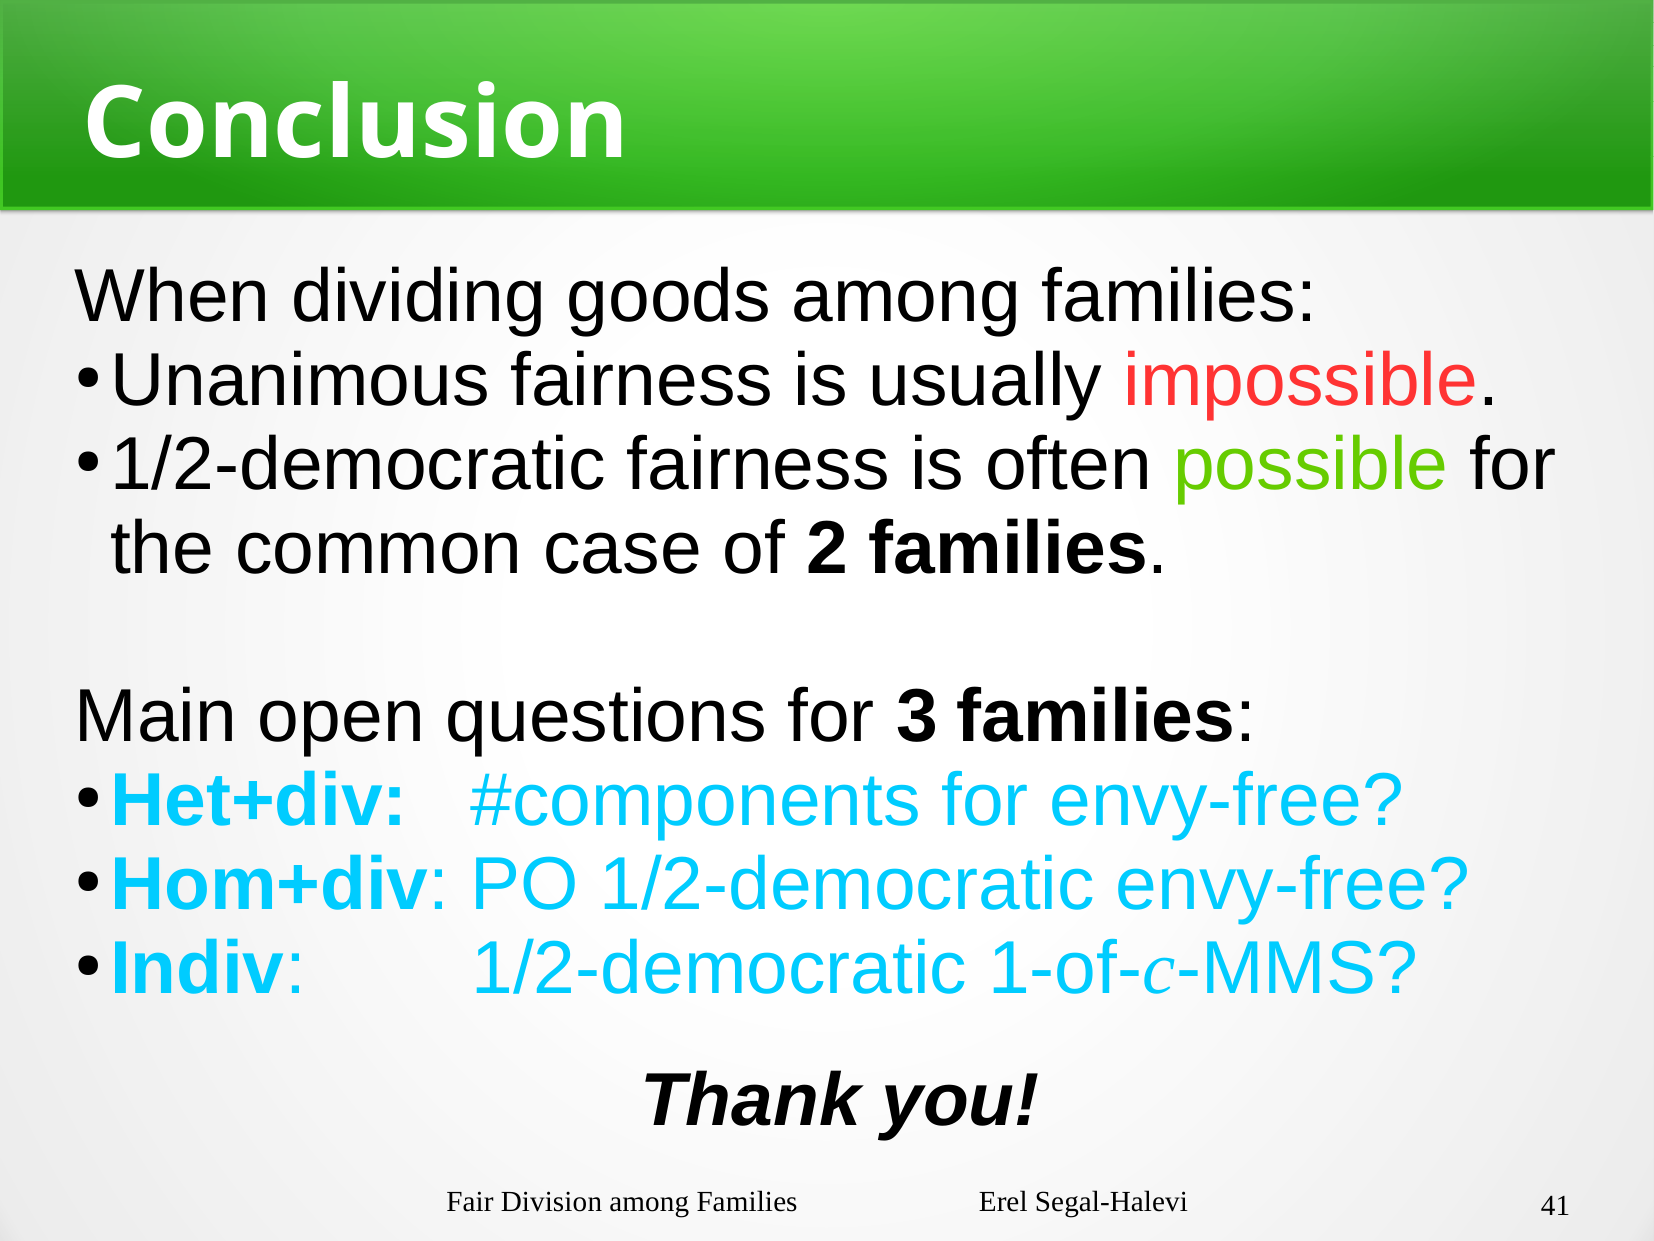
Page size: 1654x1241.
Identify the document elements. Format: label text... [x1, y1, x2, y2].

text_box When dividing goods among families: Unanimous fairness is usually impossible. 1/2-democratic fairness is often possible for the common case of 2 families. Main open questions for 3 families: Het+div: #components for envy-free? Hom+div: PO 1/2-democratic envy-free? Indiv: 1/2-democratic 1-of-c-MMS? [60, 246, 1621, 1036]
title Conclusion [82, 47, 1571, 189]
text_box Thank you! [75, 1050, 1606, 1149]
